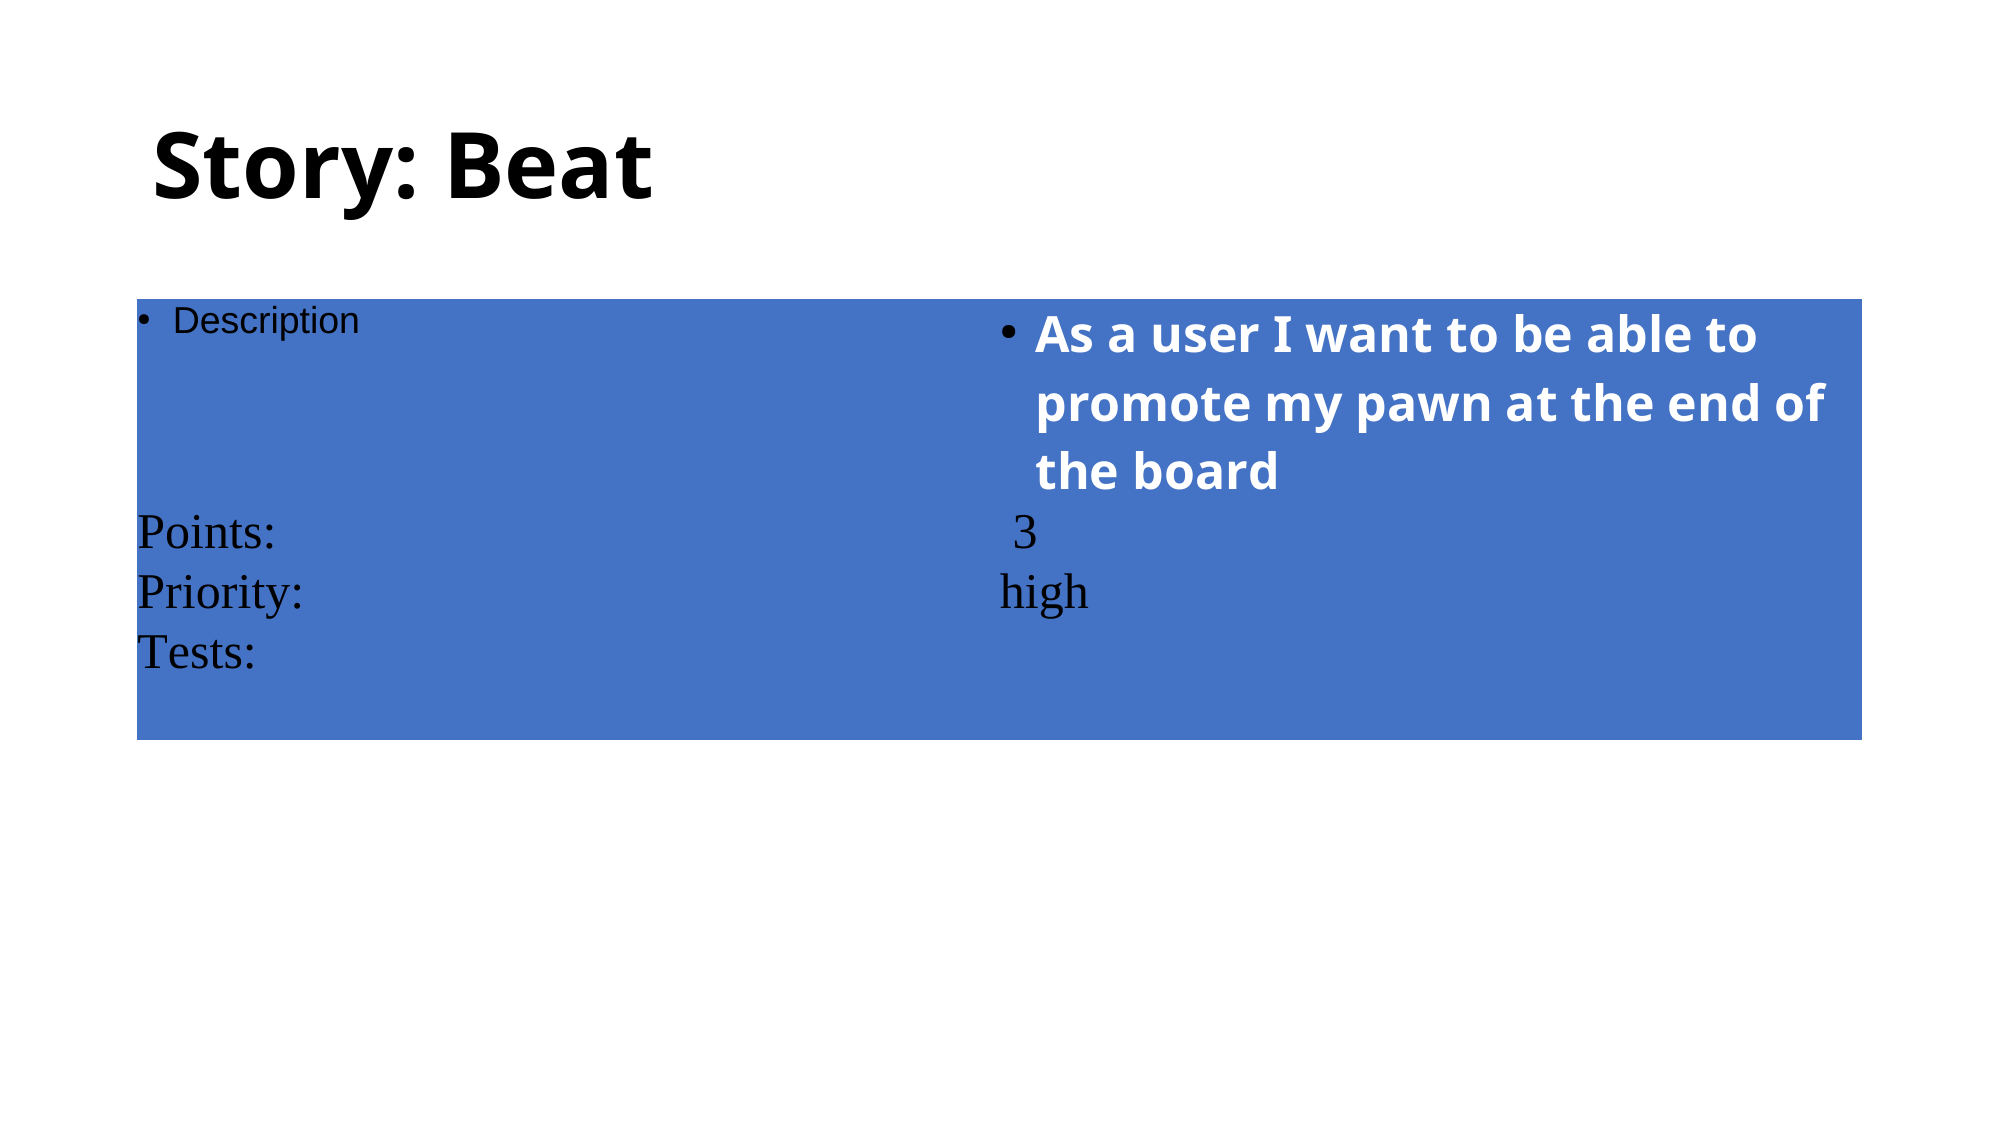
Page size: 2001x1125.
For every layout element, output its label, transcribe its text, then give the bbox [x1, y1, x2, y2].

table_cell [137, 685, 1000, 740]
table_header Description [137, 299, 1000, 504]
table_cell Points: [137, 504, 1000, 564]
table_cell [1000, 624, 1862, 685]
table_cell 3 [1000, 504, 1862, 564]
title Story: Beat [137, 59, 1863, 278]
table_header As a user I want to be able to promote my pawn at the end of the board [1000, 299, 1862, 504]
table_cell high [1000, 564, 1862, 624]
table_cell Priority: [137, 564, 1000, 624]
table_cell Tests: [137, 624, 1000, 685]
table_cell [1000, 685, 1862, 740]
